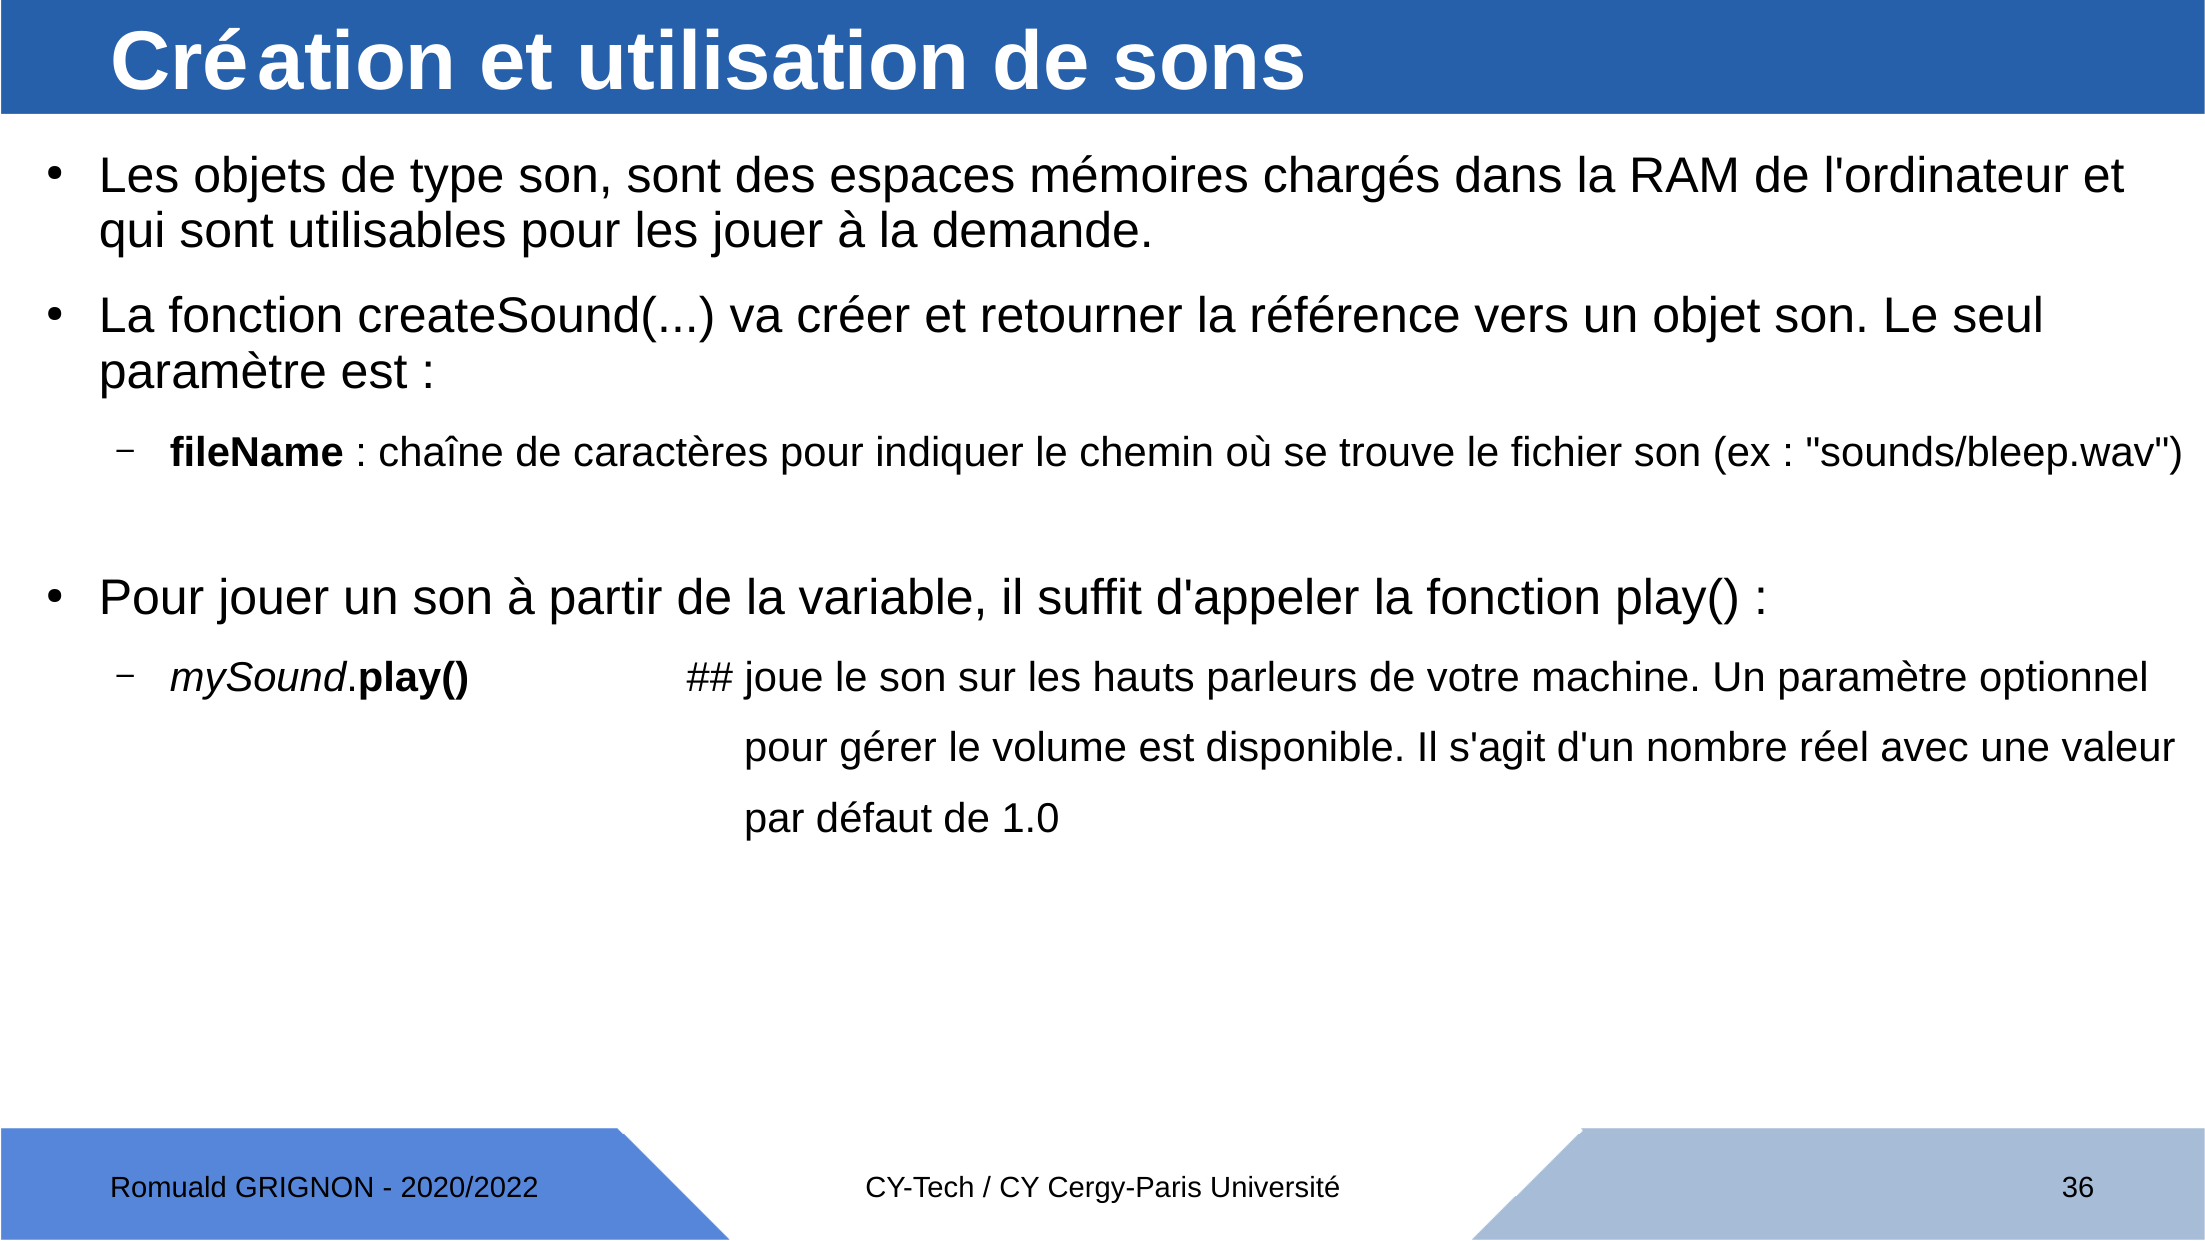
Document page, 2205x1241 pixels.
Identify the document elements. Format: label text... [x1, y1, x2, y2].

list Les objets de type son, sont des espaces mémoires chargés dans la RAM de l'ordinateur et qui sont utilisables pour les jouer à la demande. La fonction createSound(...) va créer et retourner la référence vers un objet son. Le seul paramètre est : fileName : chaîne de caractères pour indiquer le chemin où se trouve le fichier son (ex : "sounds/bleep.wav") Pour jouer un son à partir de la variable, il suffit d'appeler la fonction play() : mySound.play() ## joue le son sur les hauts parleurs de votre machine. Un paramètre optionnel pour gérer le volume est disponible. Il s'agit d'un nombre réel avec une valeur par défaut de 1.0 [28, 217, 2191, 1087]
title Cré ation et utilisation de sons [110, 49, 2095, 217]
picture [0, 0, 2205, 1241]
